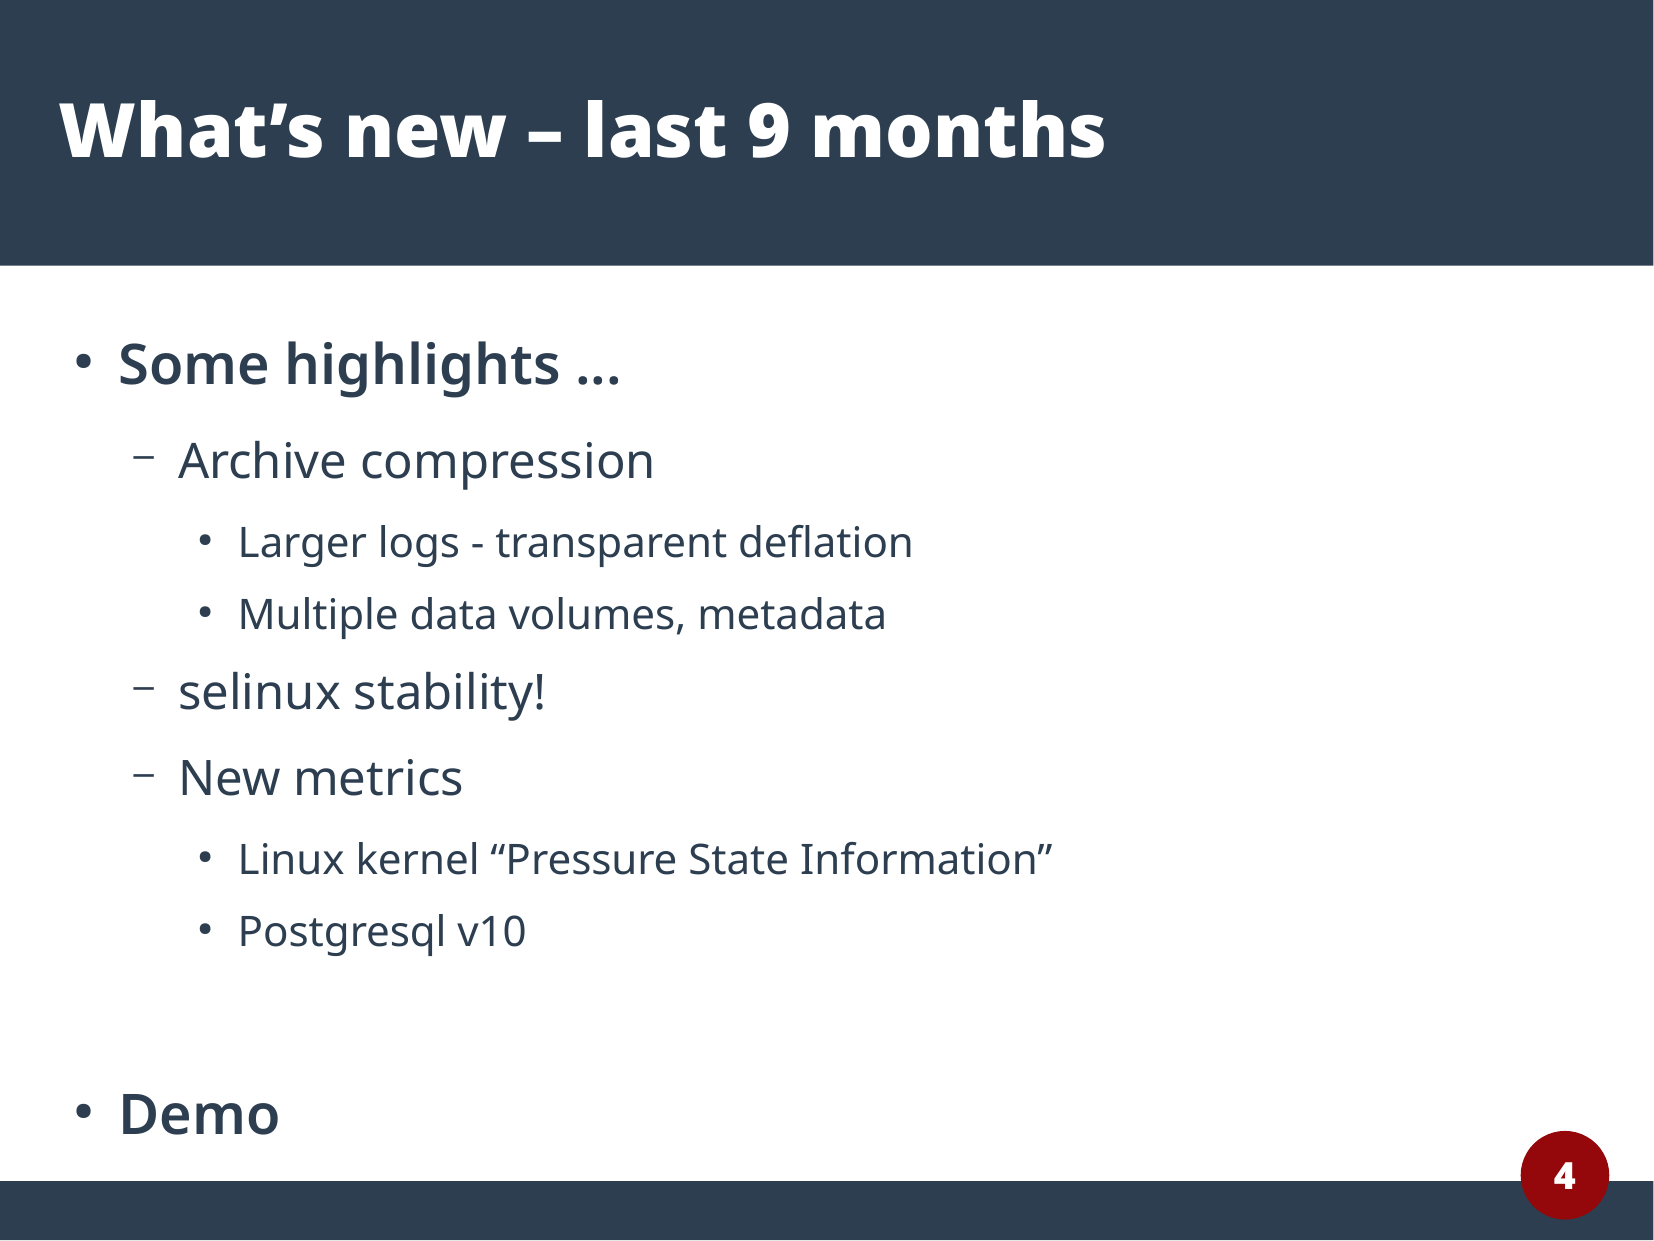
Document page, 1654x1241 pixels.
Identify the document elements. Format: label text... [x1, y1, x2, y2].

title What’s new – last 9 months [59, 49, 1595, 207]
list Some highlights ... Archive compression Larger logs - transparent deflation Multiple data volumes, metadata selinux stability! New metrics Linux kernel “Pressure State Information” Postgresql v10 Demo [59, 324, 1595, 1152]
